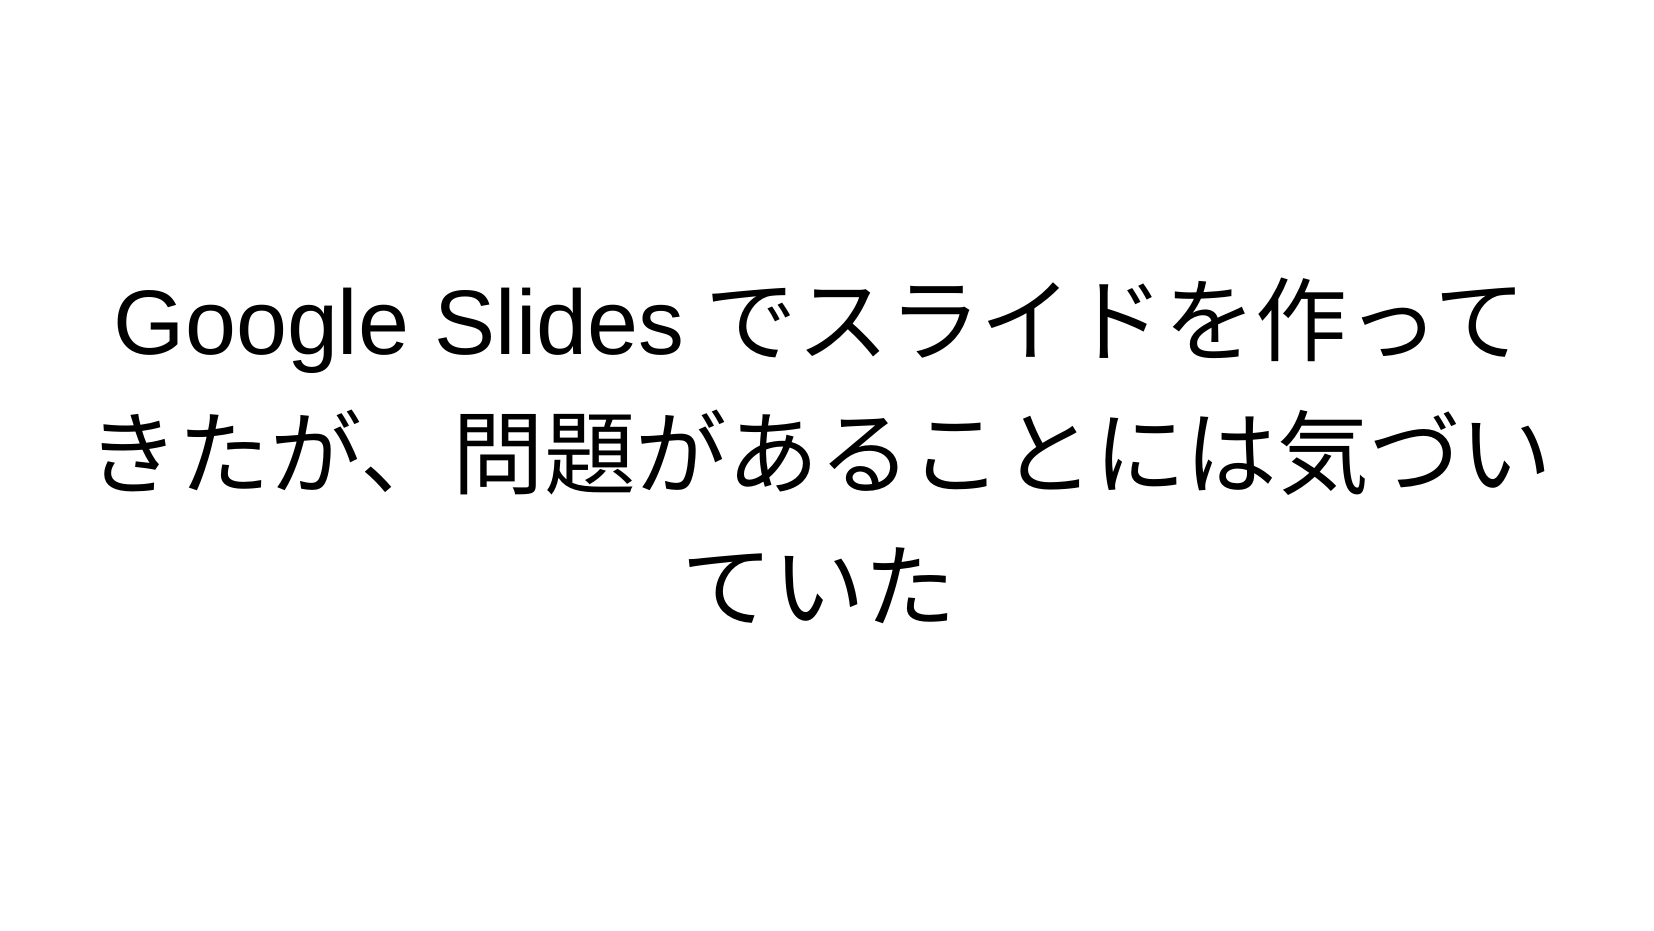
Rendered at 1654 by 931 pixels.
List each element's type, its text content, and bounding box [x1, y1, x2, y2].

title Google Slidesでスライドを作ってきたが、問題があることには気づいていた [75, 247, 1564, 647]
